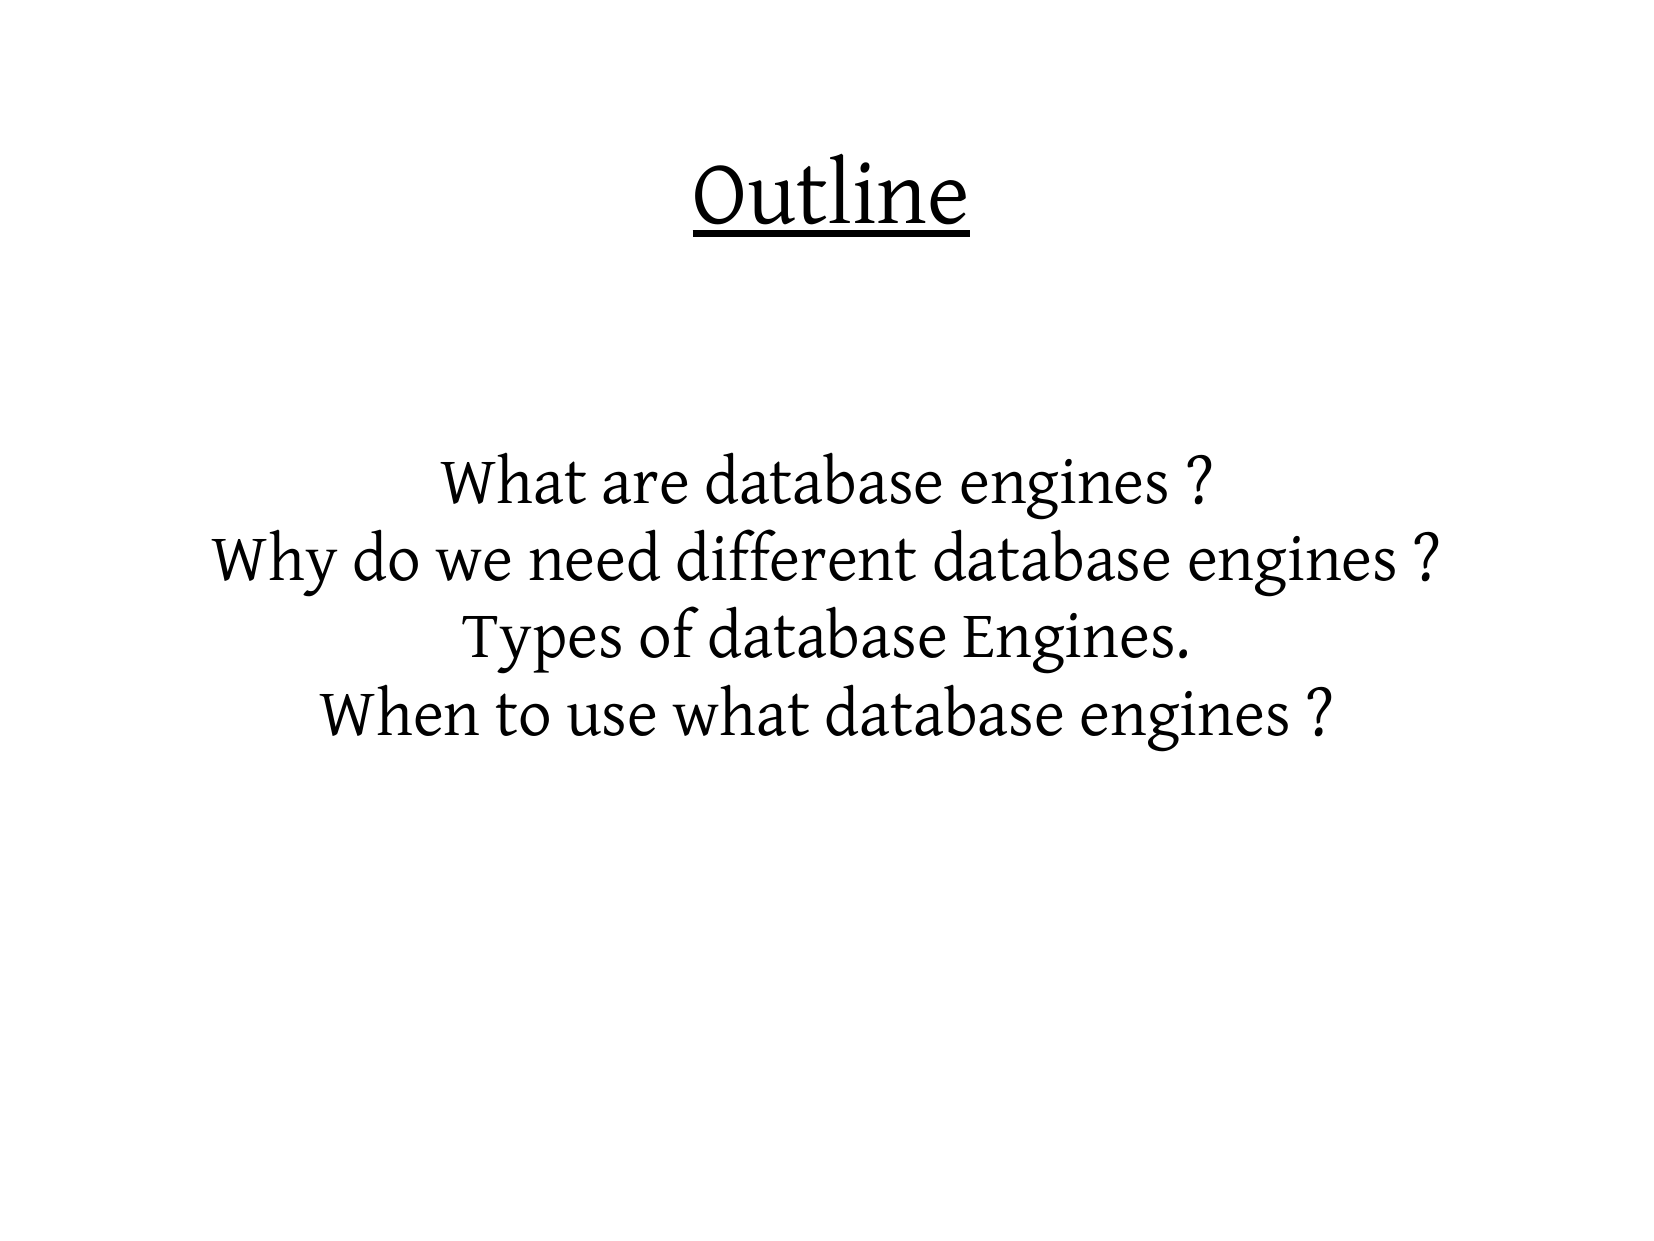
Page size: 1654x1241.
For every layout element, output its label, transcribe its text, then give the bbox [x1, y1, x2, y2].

title Outline [125, 92, 1538, 301]
title What are database engines ? Why do we need different database engines ? Types of database Engines. When to use what database engines ? [121, 445, 1534, 755]
